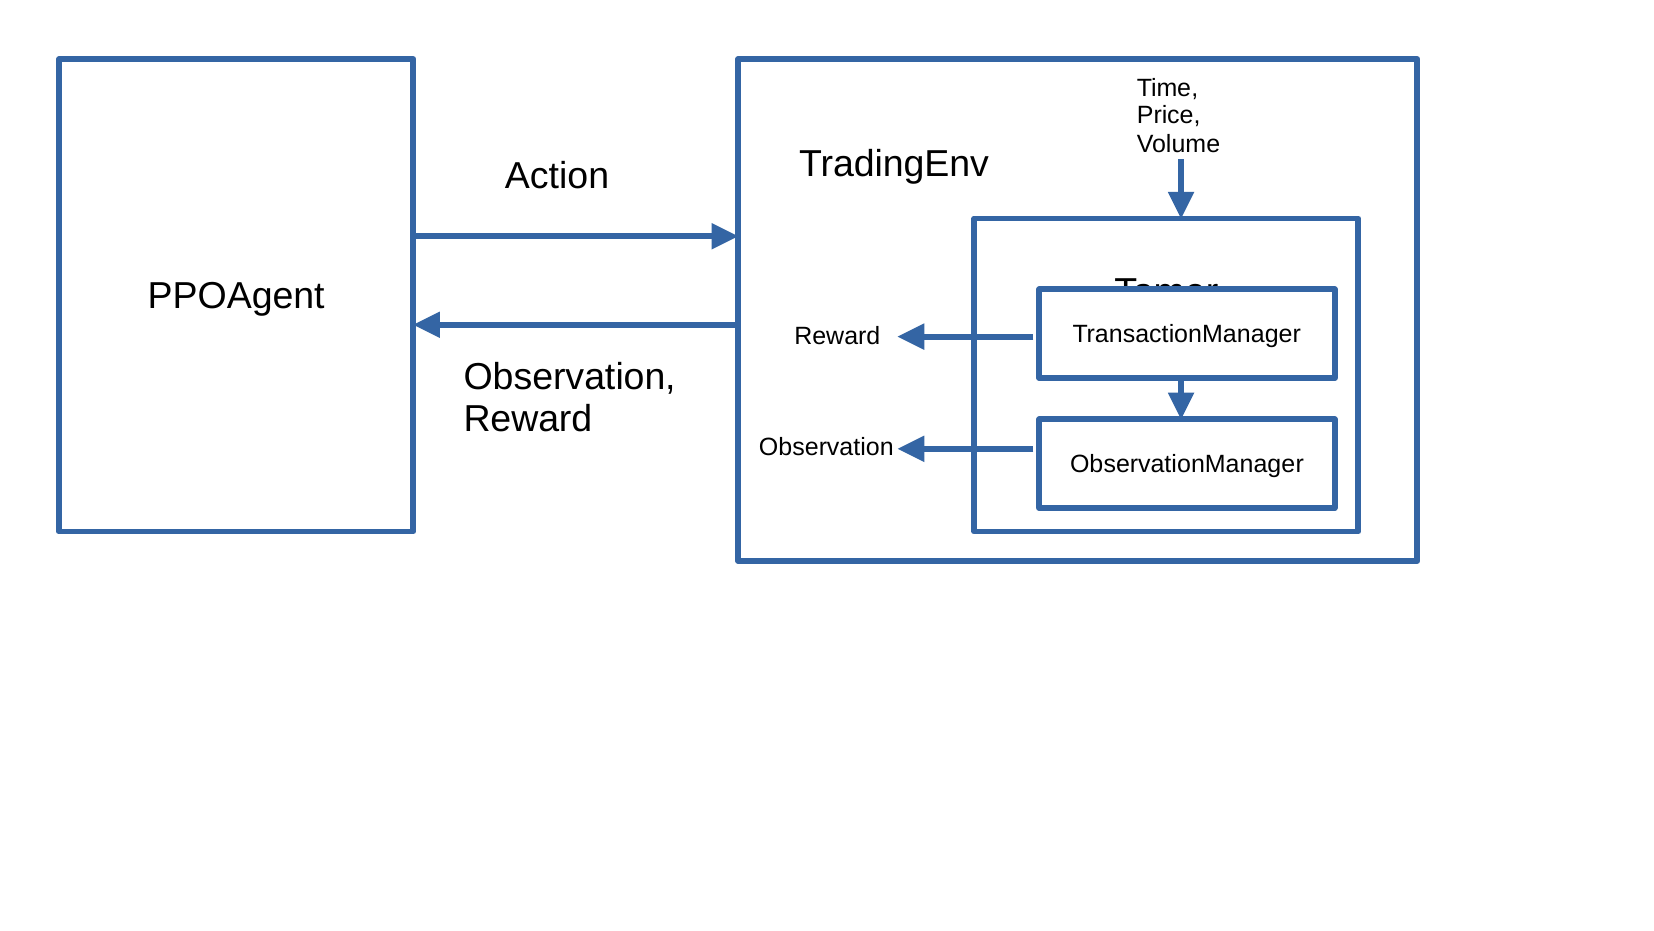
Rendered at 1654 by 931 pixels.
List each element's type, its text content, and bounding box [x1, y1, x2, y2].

text_box Action [490, 147, 668, 207]
text_box Observation [744, 425, 910, 473]
text_box TradingEnv [738, 59, 1418, 562]
text_box Time, Price, Volume [1122, 65, 1241, 178]
text_box PPOAgent [59, 59, 414, 532]
text_box Reward [779, 314, 904, 358]
text_box TransactionManager [1039, 289, 1335, 378]
text_box Observation, Reward [448, 348, 709, 448]
text_box ObservationManager [1039, 419, 1335, 508]
text_box Tamer [974, 218, 1359, 532]
